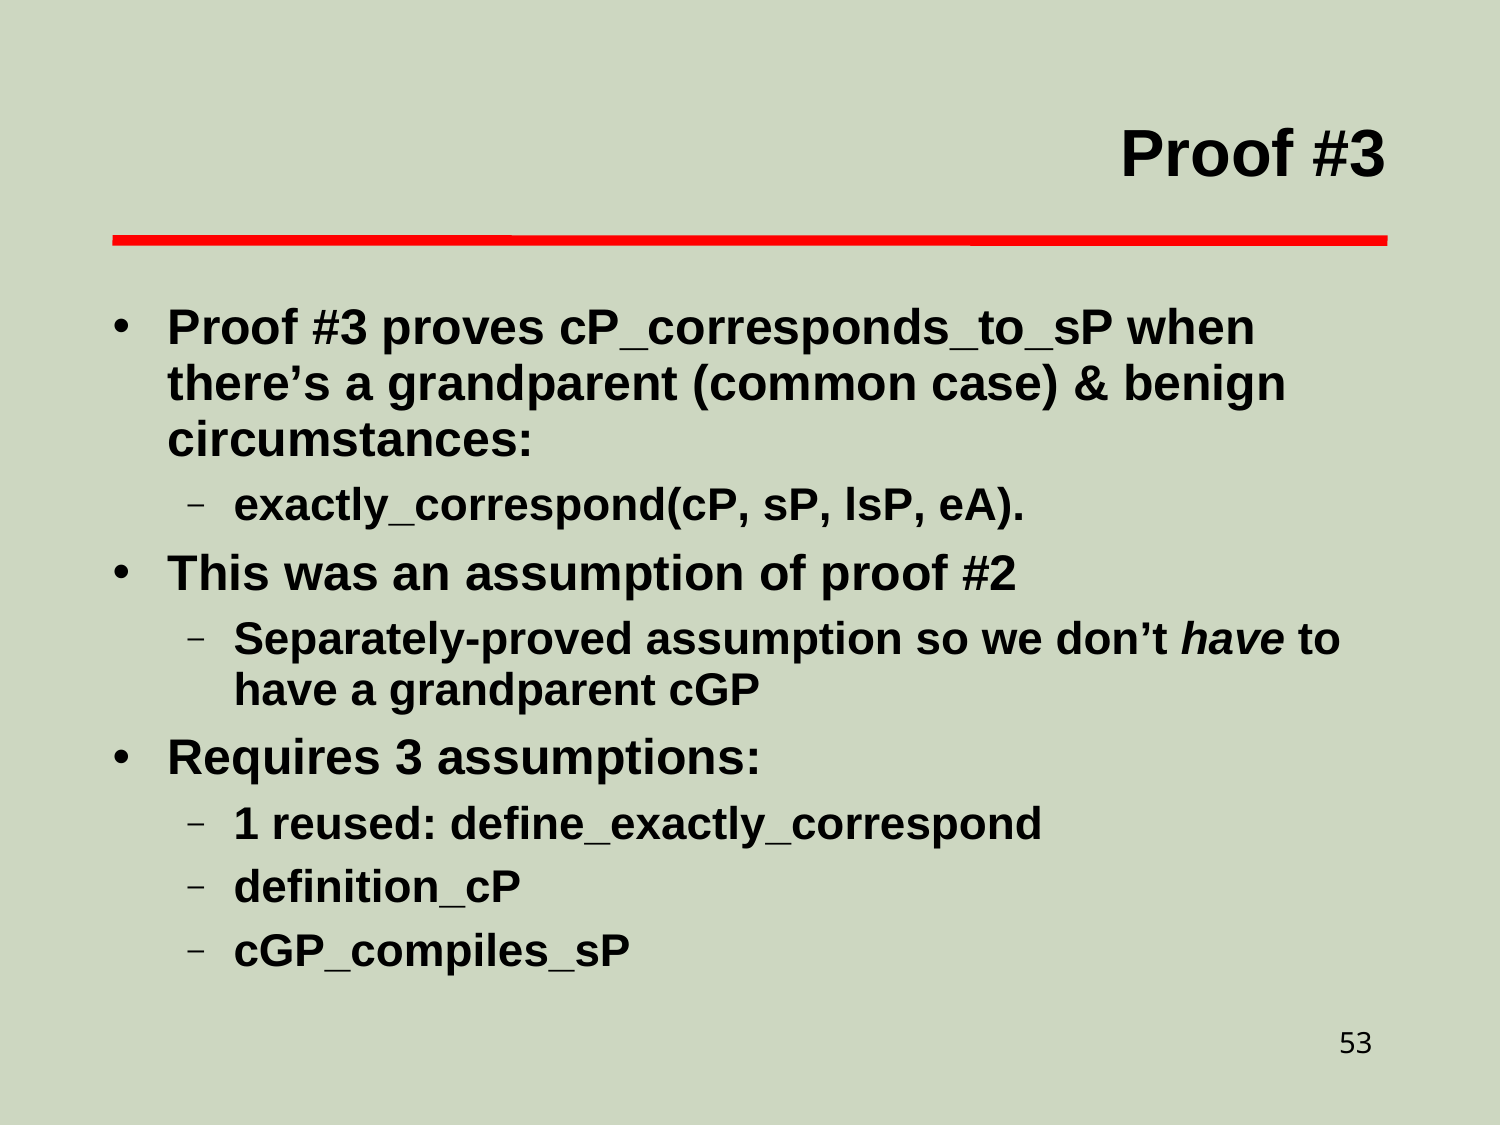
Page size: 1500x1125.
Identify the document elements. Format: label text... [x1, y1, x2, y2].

title Proof #3 [124, 93, 1387, 216]
list Proof #3 proves cP_corresponds_to_sP when there’s a grandparent (common case) & benign circumstances: exactly_correspond(cP, sP, lsP, eA). This was an assumption of proof #2 Separately-proved assumption so we don’t have to have a grandparent cGP Requires 3 assumptions: 1 reused: define_exactly_correspond definition_cP cGP_compiles_sP [112, 299, 1387, 1099]
